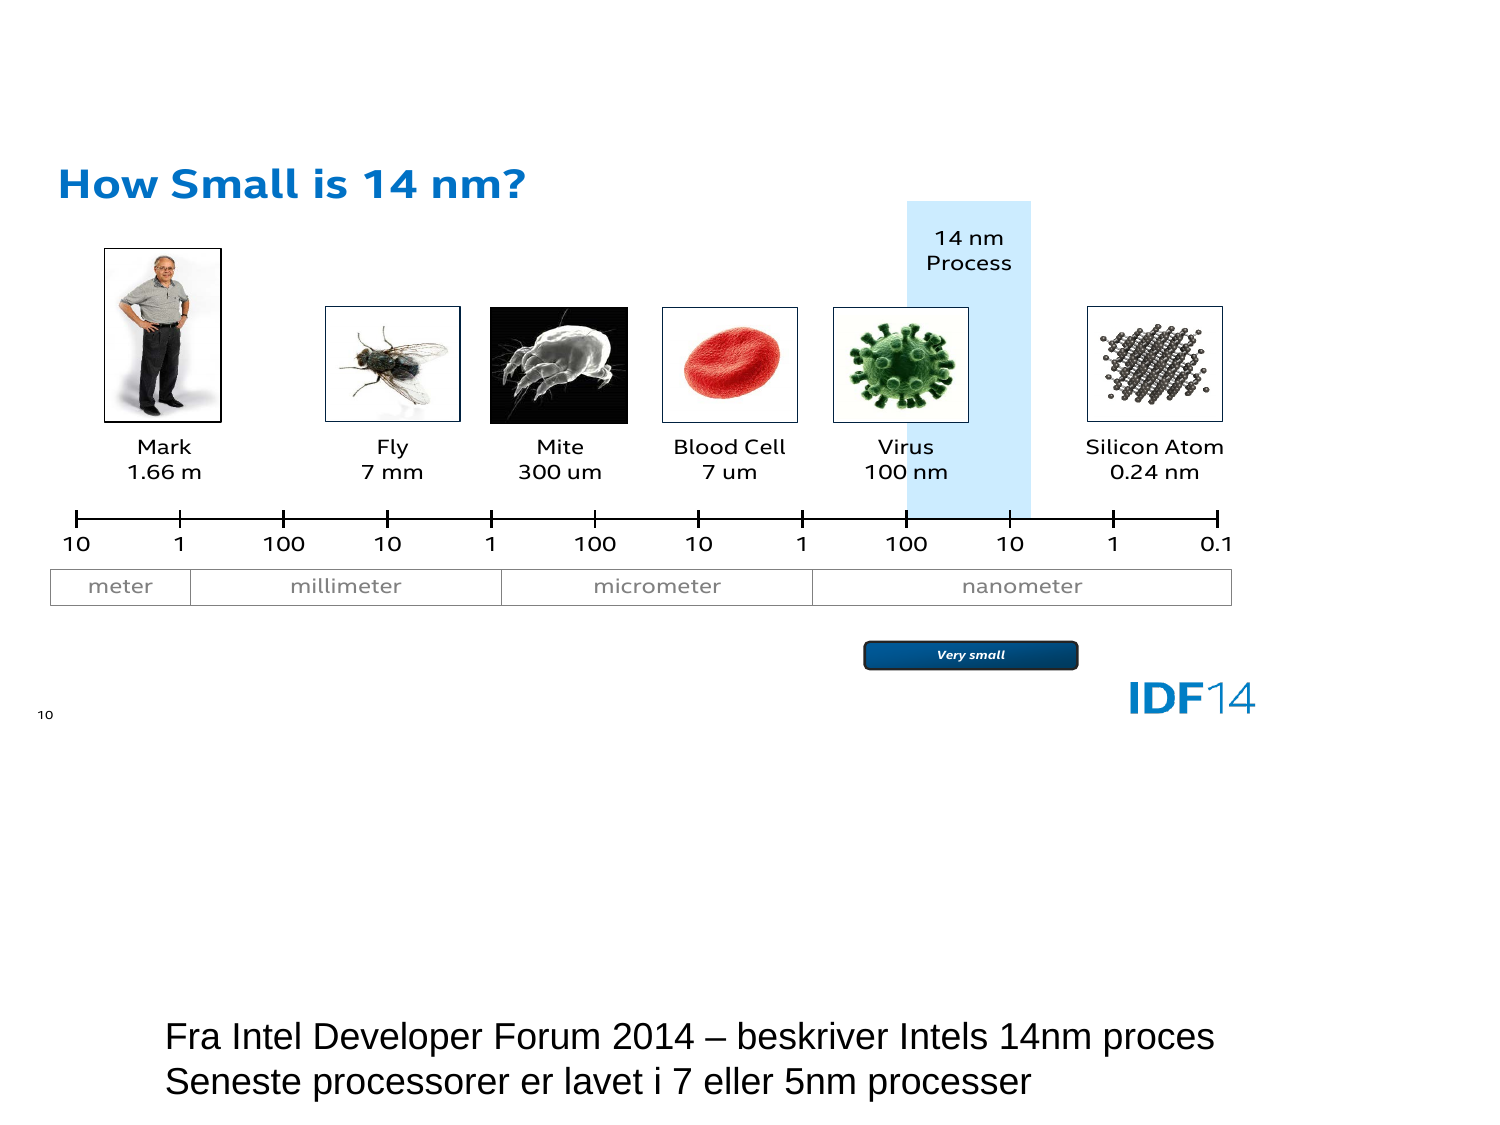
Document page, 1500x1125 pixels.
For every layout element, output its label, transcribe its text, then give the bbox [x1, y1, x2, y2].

picture [24, 1, 1481, 961]
text_box Fra Intel Developer Forum 2014 – beskriver Intels 14nm proces Seneste processorer er lavet i 7 eller 5nm processer [150, 1005, 1231, 1110]
